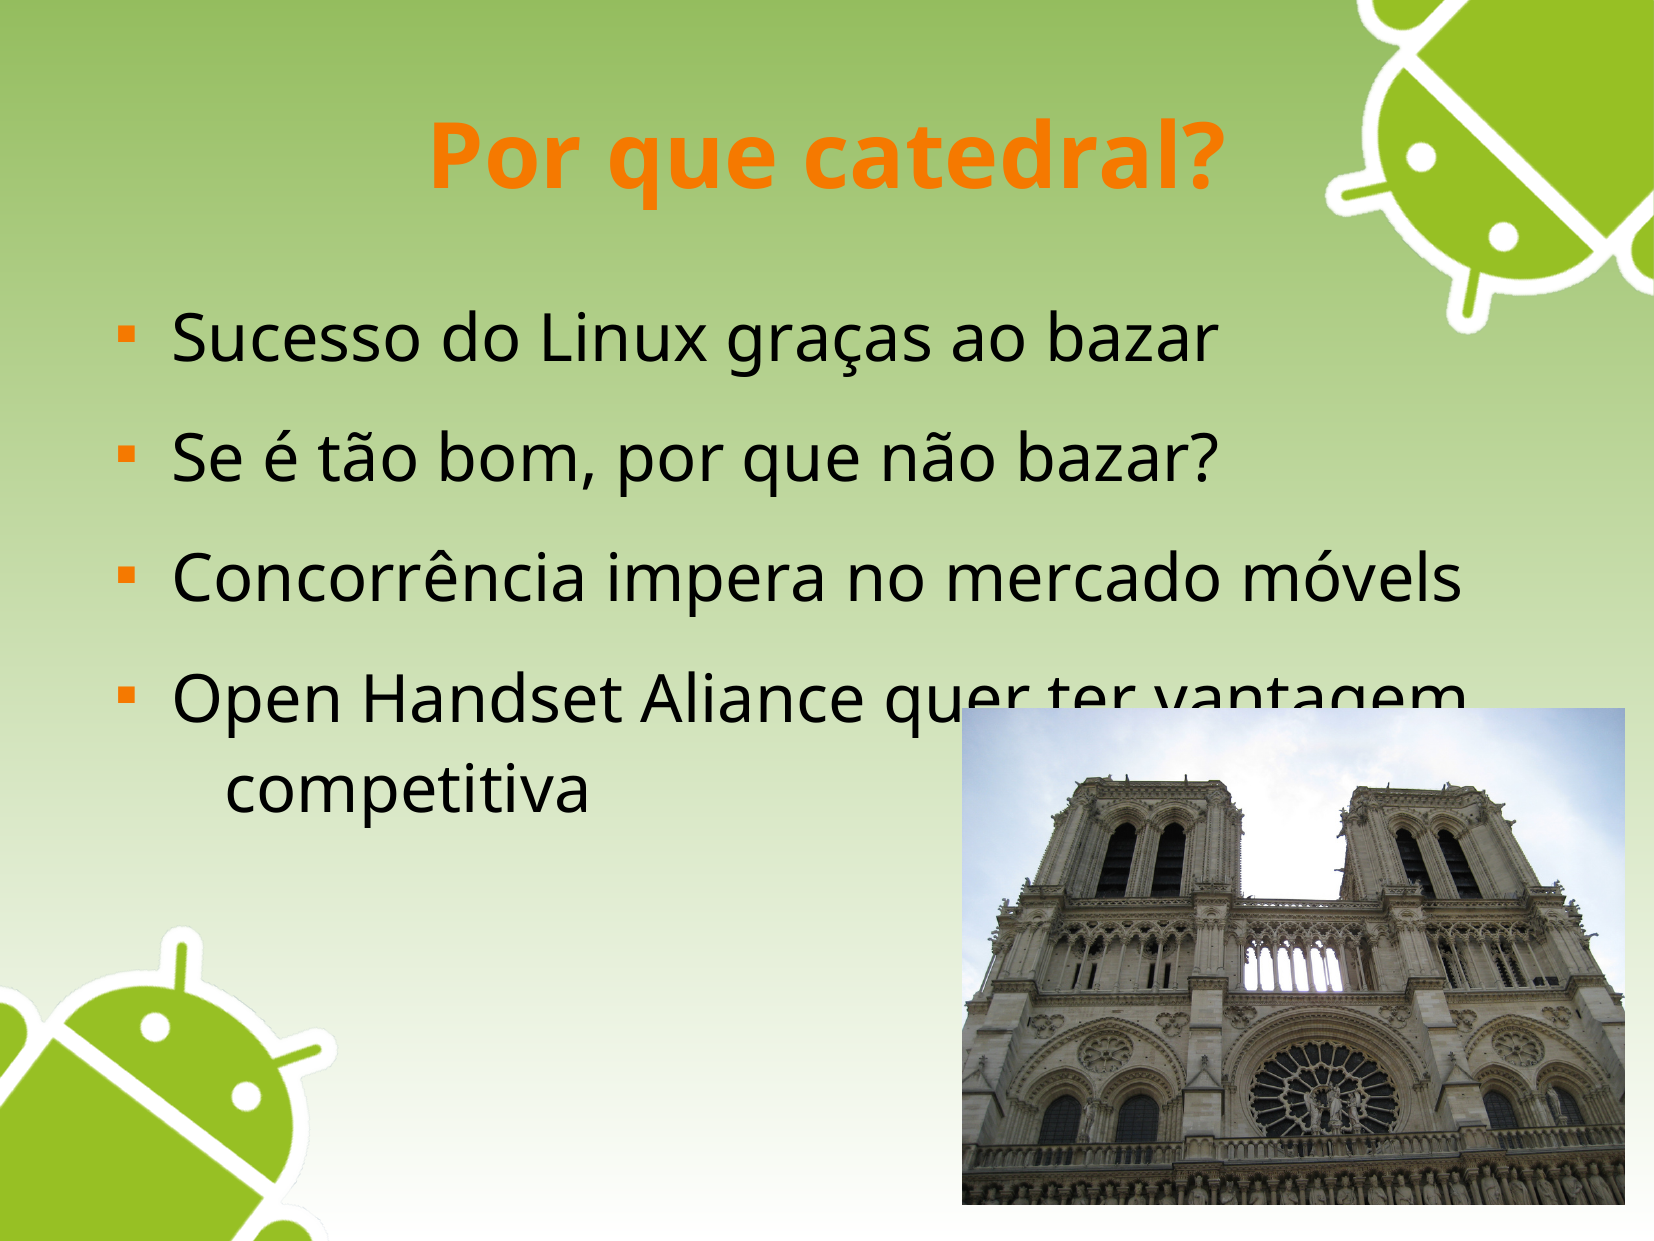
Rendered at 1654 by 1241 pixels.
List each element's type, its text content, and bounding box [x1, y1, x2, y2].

picture [1291, 0, 1654, 410]
picture [0, 845, 442, 1241]
list Sucesso do Linux graças ao bazar Se é tão bom, por que não bazar? Concorrência impera no mercado móvels Open Handset Aliance quer ter vantagem competitiva [82, 290, 1571, 1109]
picture [962, 708, 1625, 1205]
title Por que catedral? [82, 49, 1571, 257]
